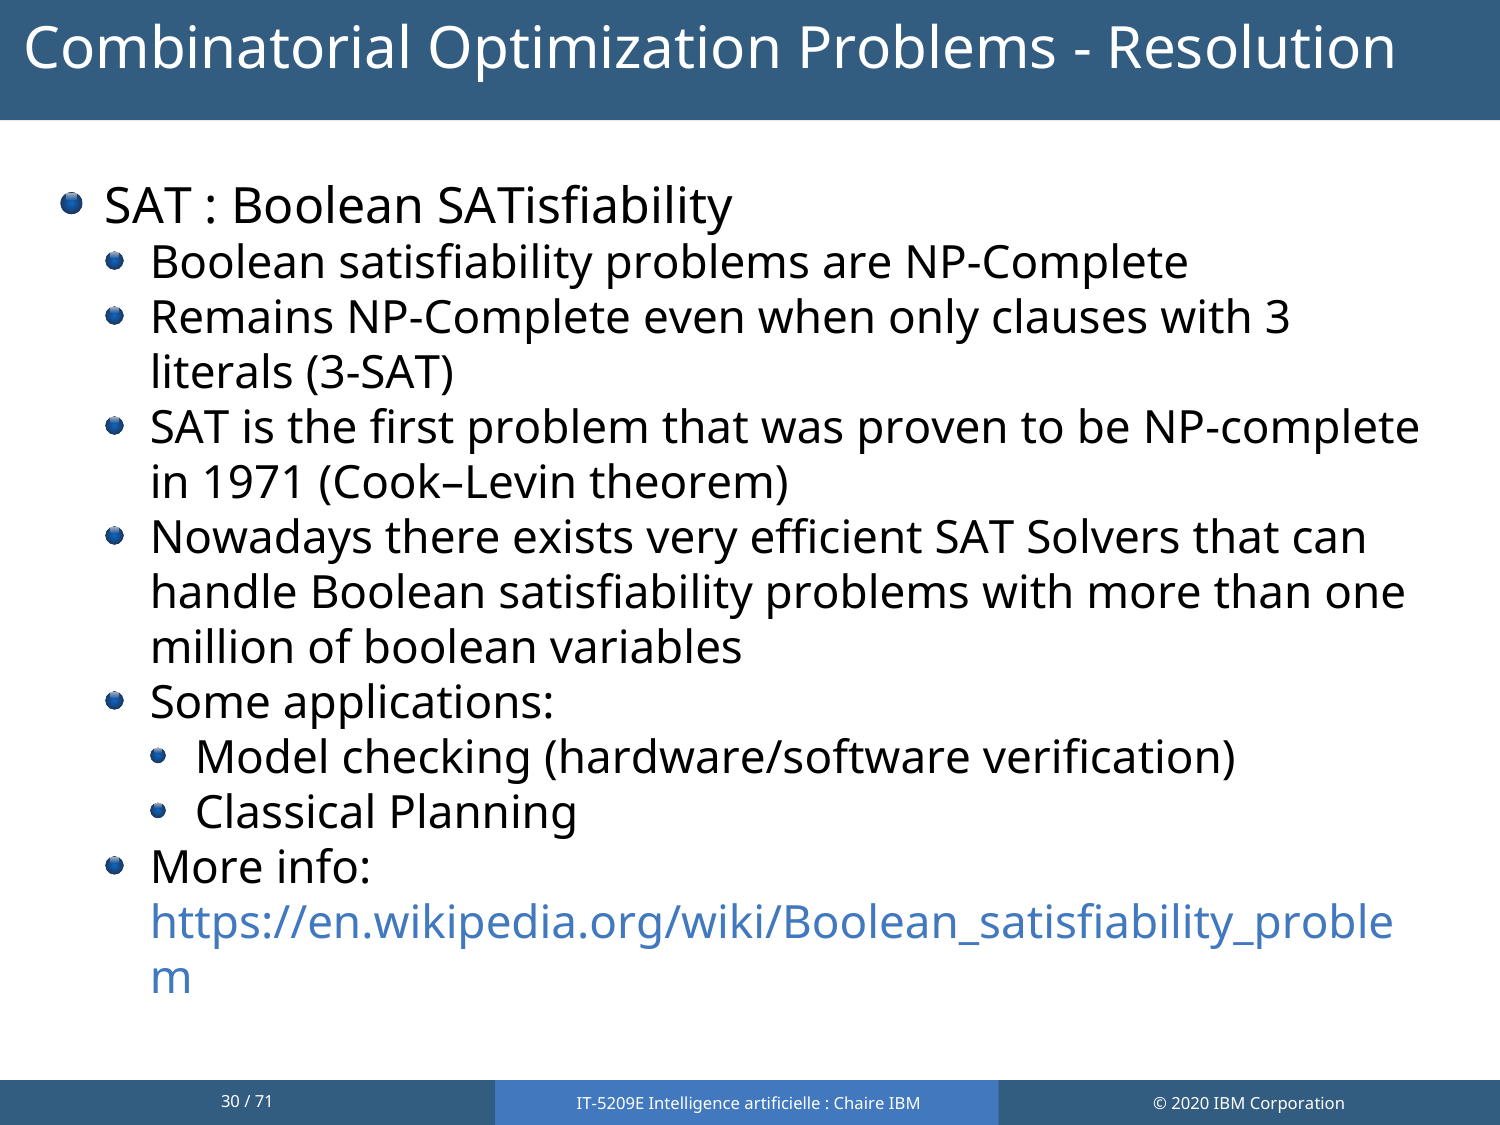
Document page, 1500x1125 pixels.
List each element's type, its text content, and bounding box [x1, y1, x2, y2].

title Combinatorial Optimization Problems - Resolution [0, 0, 1500, 121]
list SAT : Boolean SATisfiability Boolean satisfiability problems are NP-Complete Remains NP-Complete even when only clauses with 3 literals (3-SAT) SAT is the first problem that was proven to be NP-complete in 1971 (Cook–Levin theorem) Nowadays there exists very efficient SAT Solvers that can handle Boolean satisfiability problems with more than one million of boolean variables Some applications: Model checking (hardware/software verification) Classical Planning More info: https://en.wikipedia.org/wiki/Boolean_satisfiability_problem [45, 165, 1441, 1036]
